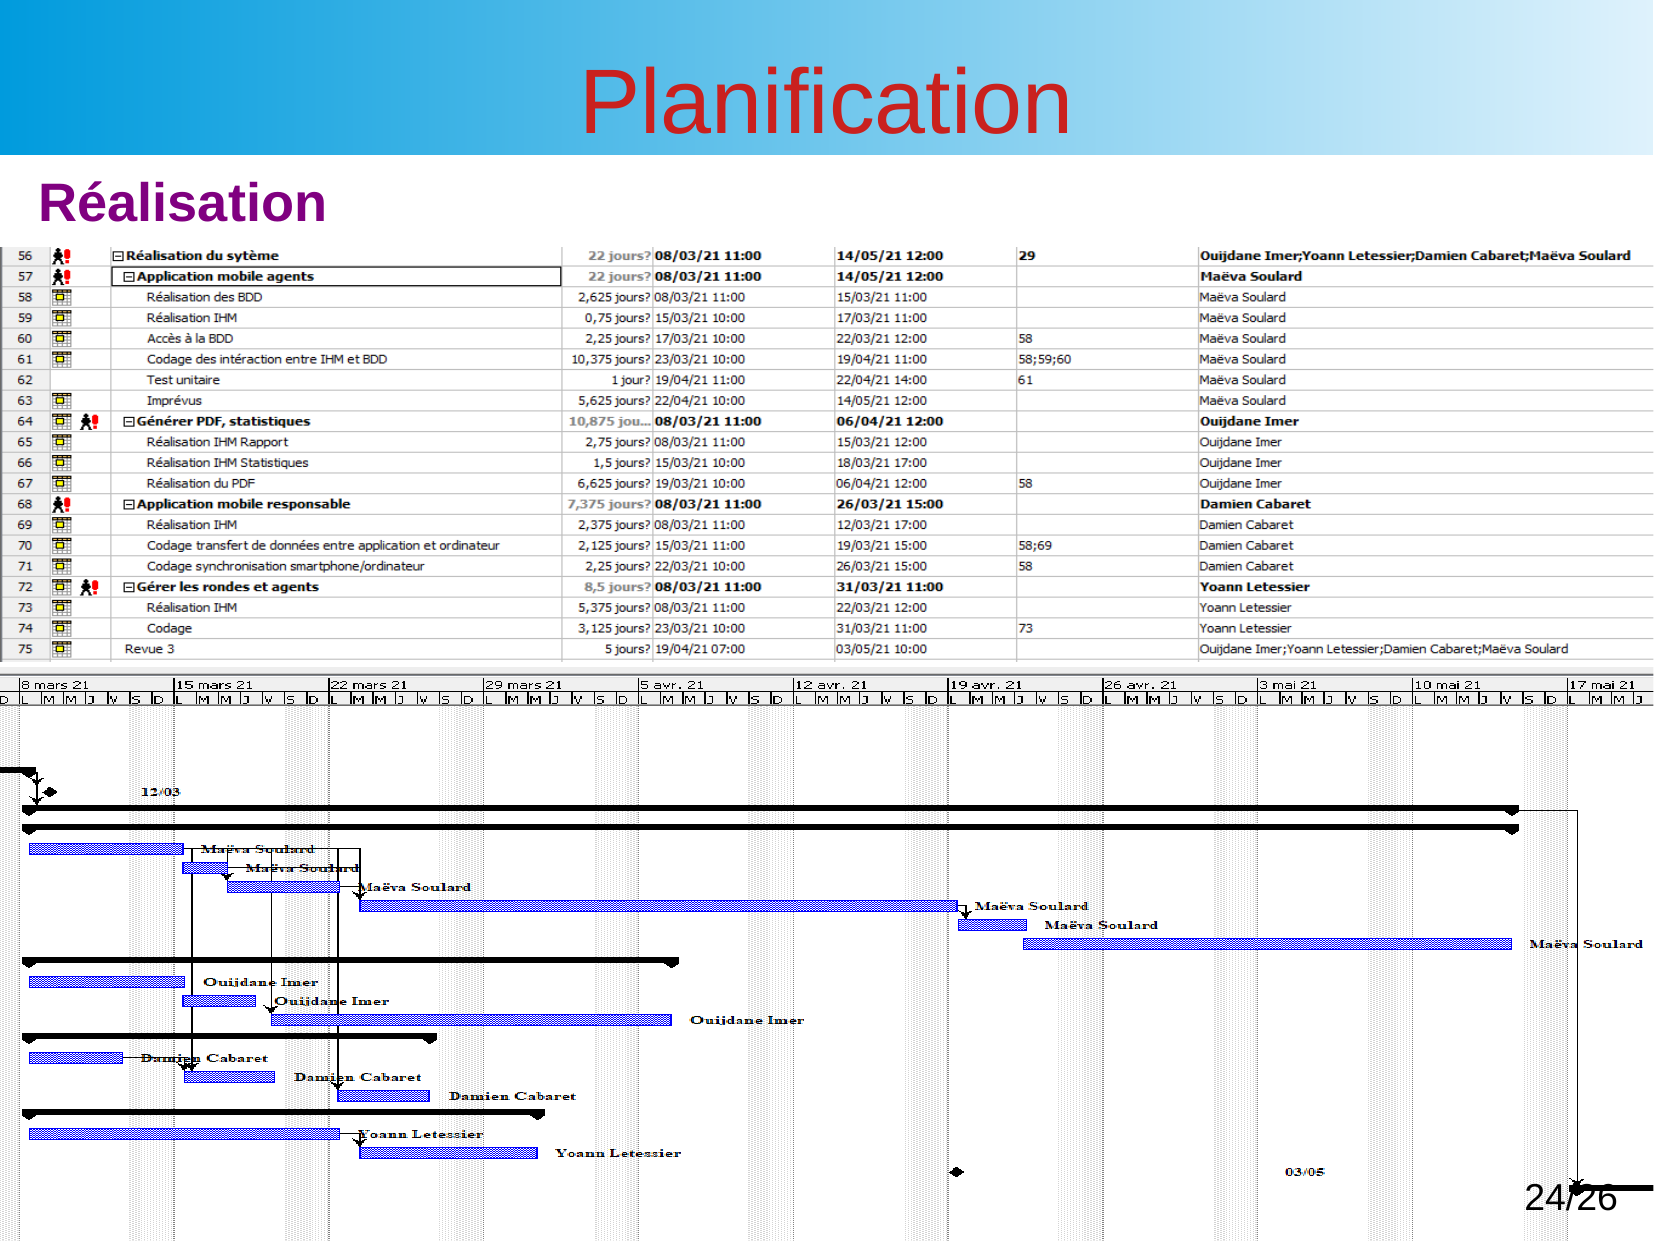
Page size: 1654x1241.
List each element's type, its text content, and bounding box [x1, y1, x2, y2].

picture [0, 247, 1654, 662]
text_box Réalisation [23, 165, 745, 241]
picture [0, 667, 1654, 1241]
text_box <numéro>/26 [1509, 1169, 1654, 1240]
title Planification [82, 49, 1571, 155]
